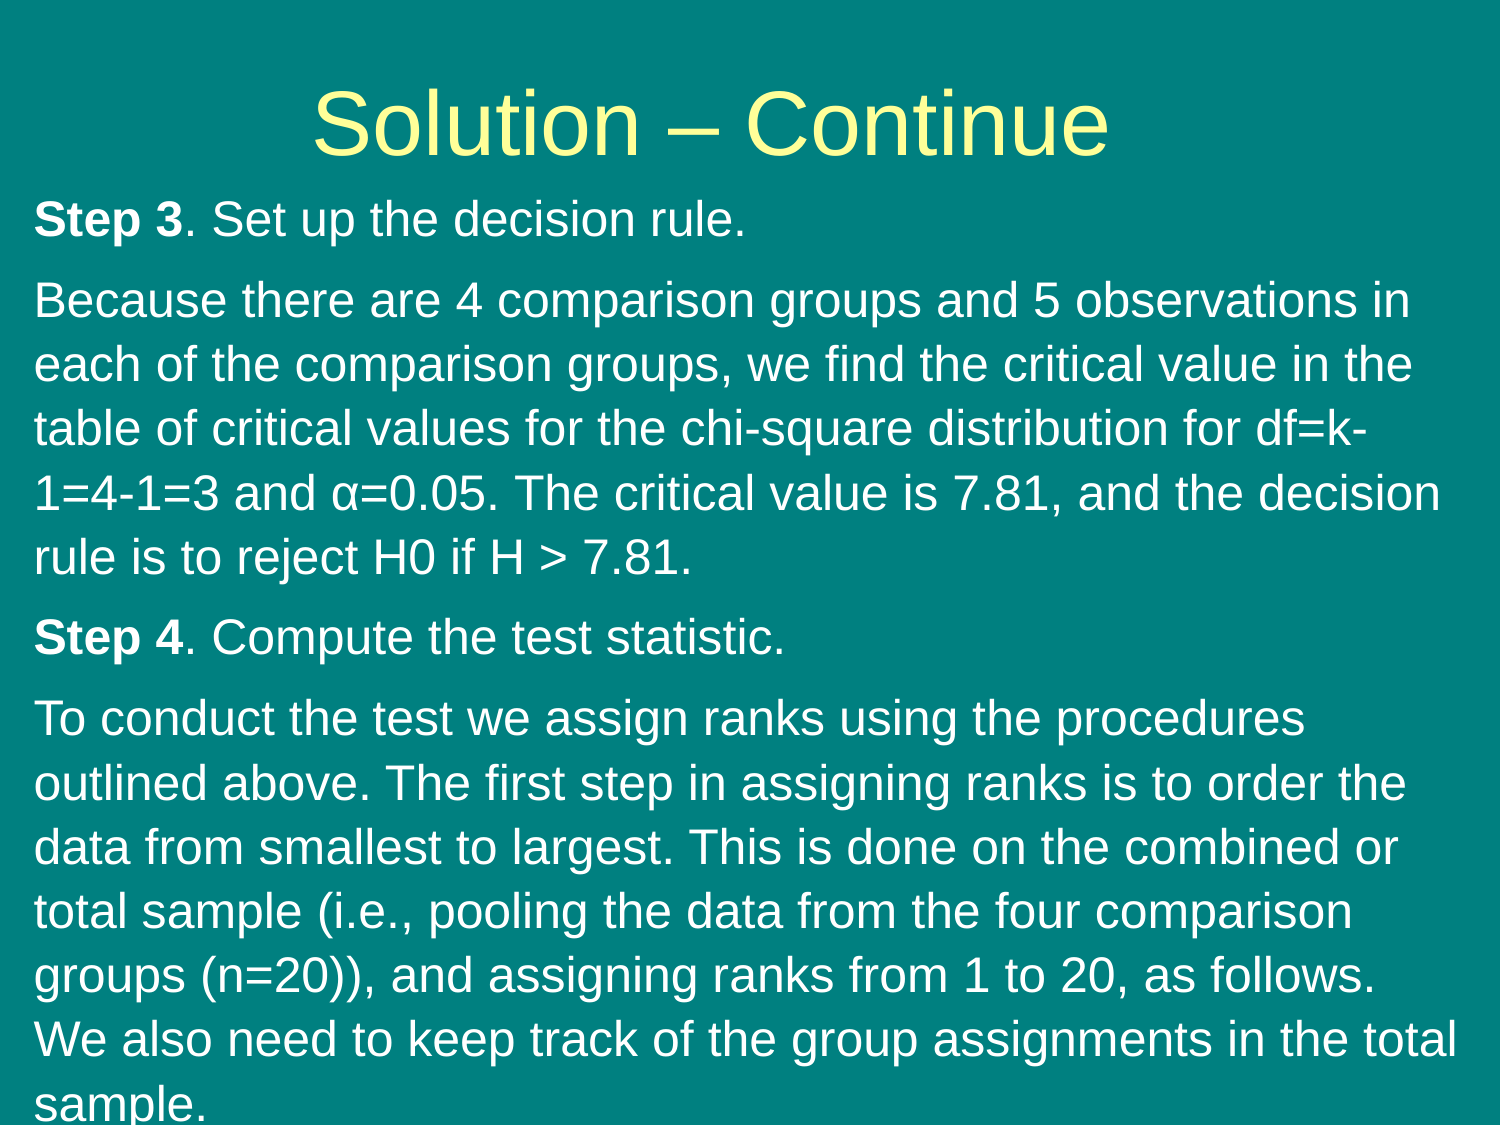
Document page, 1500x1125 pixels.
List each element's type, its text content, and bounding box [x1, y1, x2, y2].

text_box Step 3. Set up the decision rule. Because there are 4 comparison groups and 5 observations in each of the comparison groups, we find the critical value in the table of critical values for the chi-square distribution for df=k-1=4-1=3 and α=0.05. The critical value is 7.81, and the decision rule is to reject H0 if H > 7.81. Step 4. Compute the test statistic. To conduct the test we assign ranks using the procedures outlined above. The first step in assigning ranks is to order the data from smallest to largest. This is done on the combined or total sample (i.e., pooling the data from the four comparison groups (n=20)), and assigning ranks from 1 to 20, as follows. We also need to keep track of the group assignments in the total sample. [0, 174, 1475, 1125]
title Solution – Continue [50, 24, 1400, 174]
